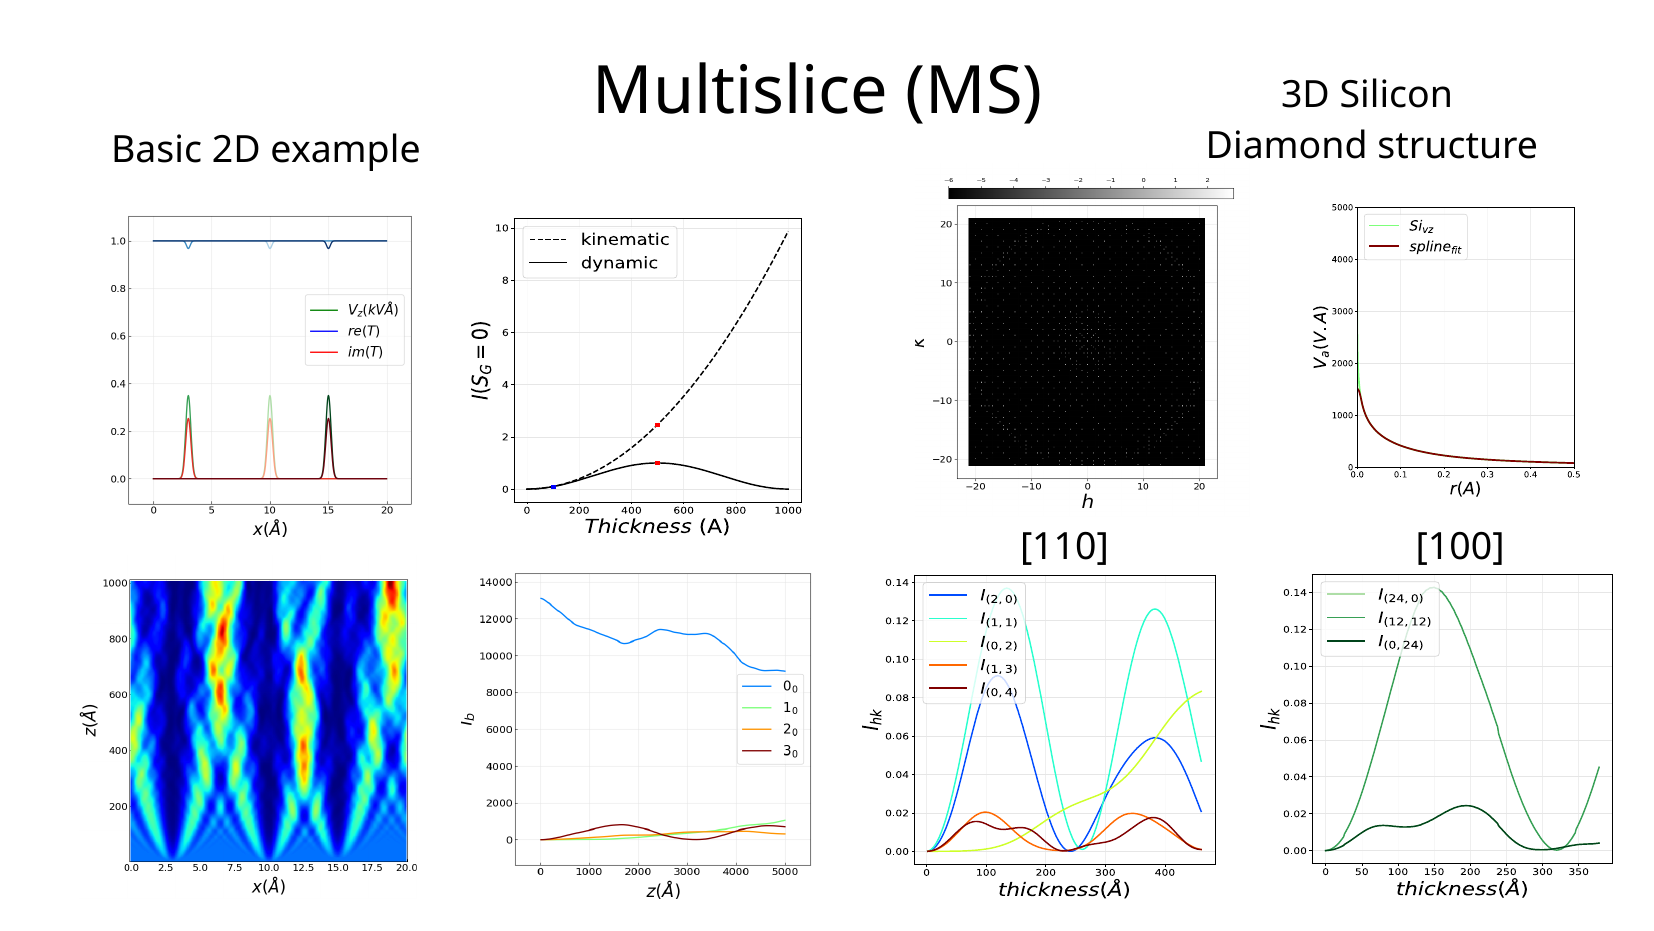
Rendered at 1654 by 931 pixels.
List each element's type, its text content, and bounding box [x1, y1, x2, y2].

title [100] [1308, 519, 1613, 570]
picture [77, 191, 421, 542]
picture [461, 548, 821, 904]
title Multislice (MS) [0, 0, 1654, 178]
title 3D Silicon Diamond structure [1187, 68, 1558, 169]
picture [467, 178, 839, 543]
picture [79, 555, 417, 899]
title [110] [912, 519, 1217, 570]
picture [1256, 549, 1625, 903]
picture [858, 549, 1227, 904]
title Basic 2D example [85, 103, 457, 194]
picture [1299, 182, 1589, 508]
picture [915, 163, 1250, 517]
